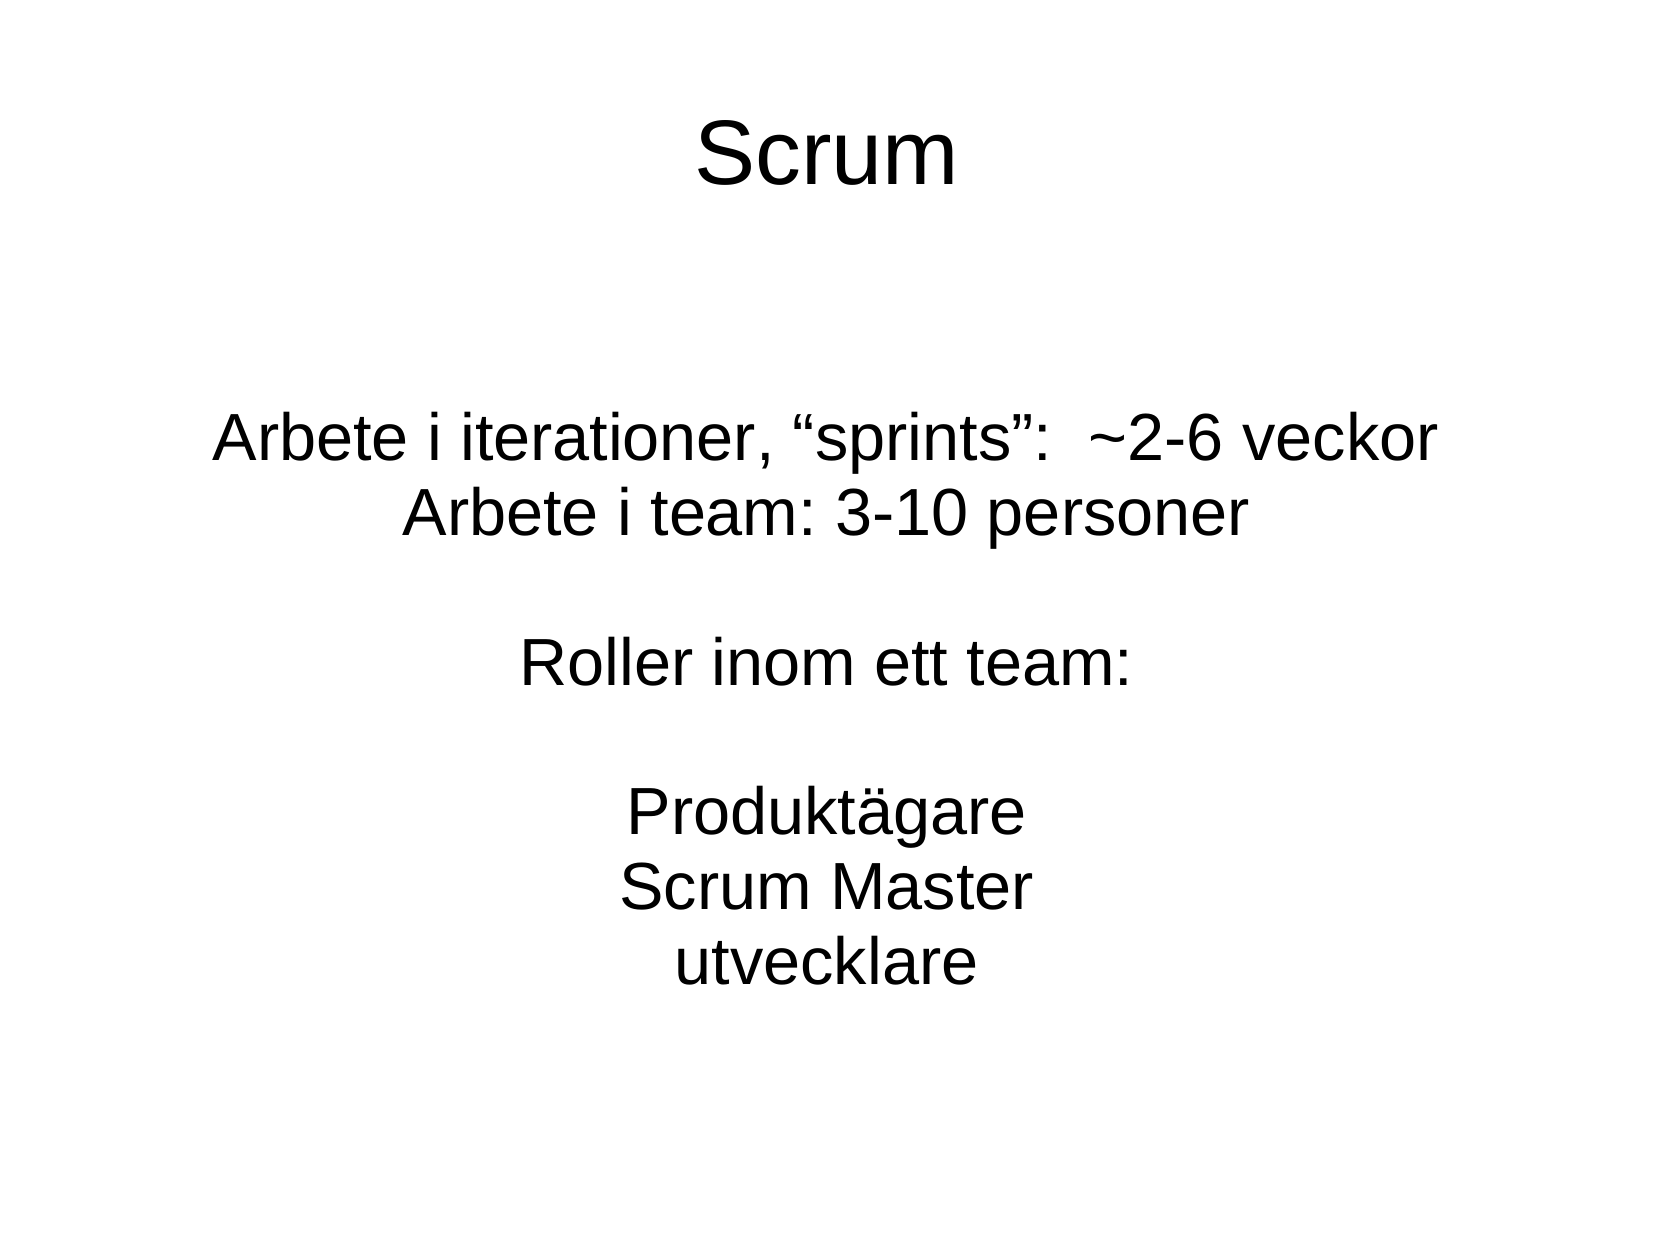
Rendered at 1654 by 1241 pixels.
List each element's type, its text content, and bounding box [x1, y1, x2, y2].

title Scrum [82, 49, 1571, 257]
subtitle Arbete i iterationer, “sprints”: ~2-6 veckor Arbete i team: 3-10 personer Roller inom ett team: Produktägare Scrum Master utvecklare [82, 290, 1571, 1109]
